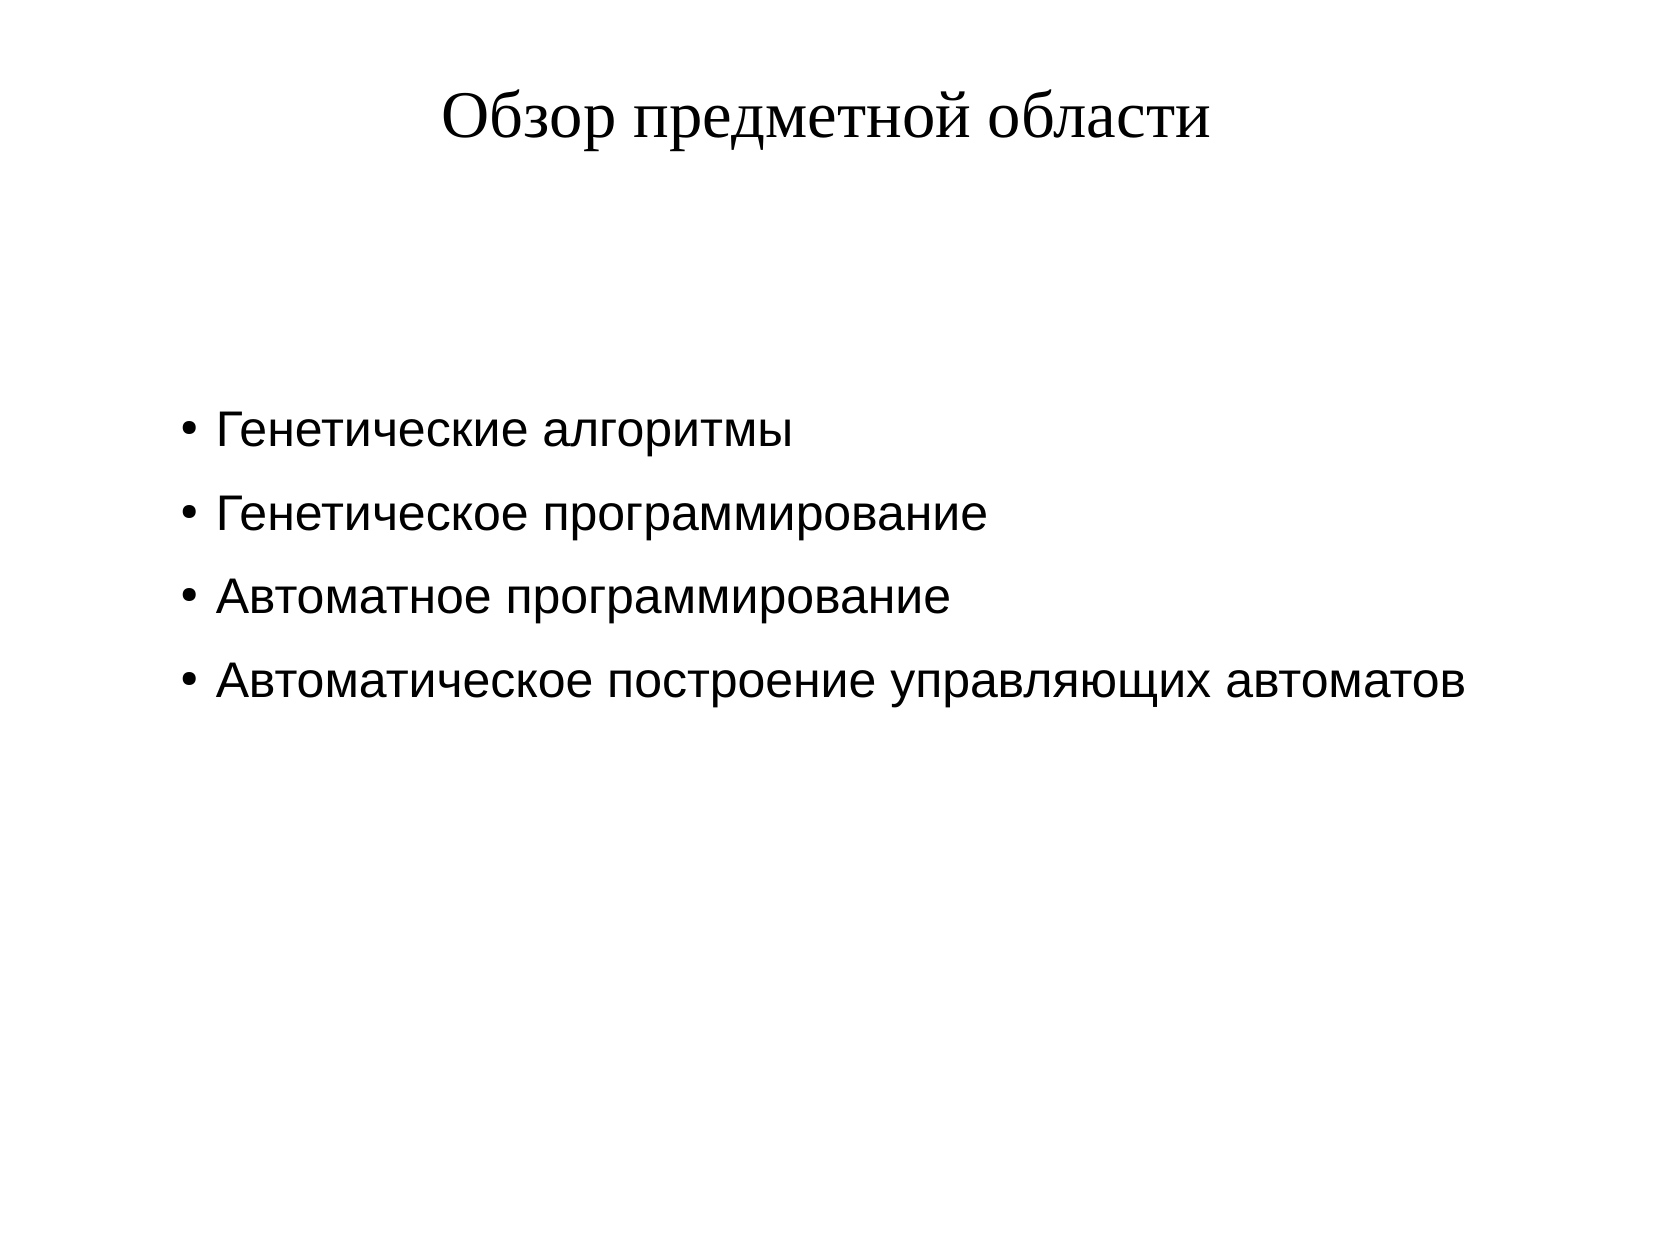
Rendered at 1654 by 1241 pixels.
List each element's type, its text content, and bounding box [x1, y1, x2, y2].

text_box Генетические алгоритмы Генетическое программирование Автоматное программирование Автоматическое построение управляющих автоматов [165, 366, 1536, 688]
text_box Обзор предметной области [426, 70, 1227, 160]
